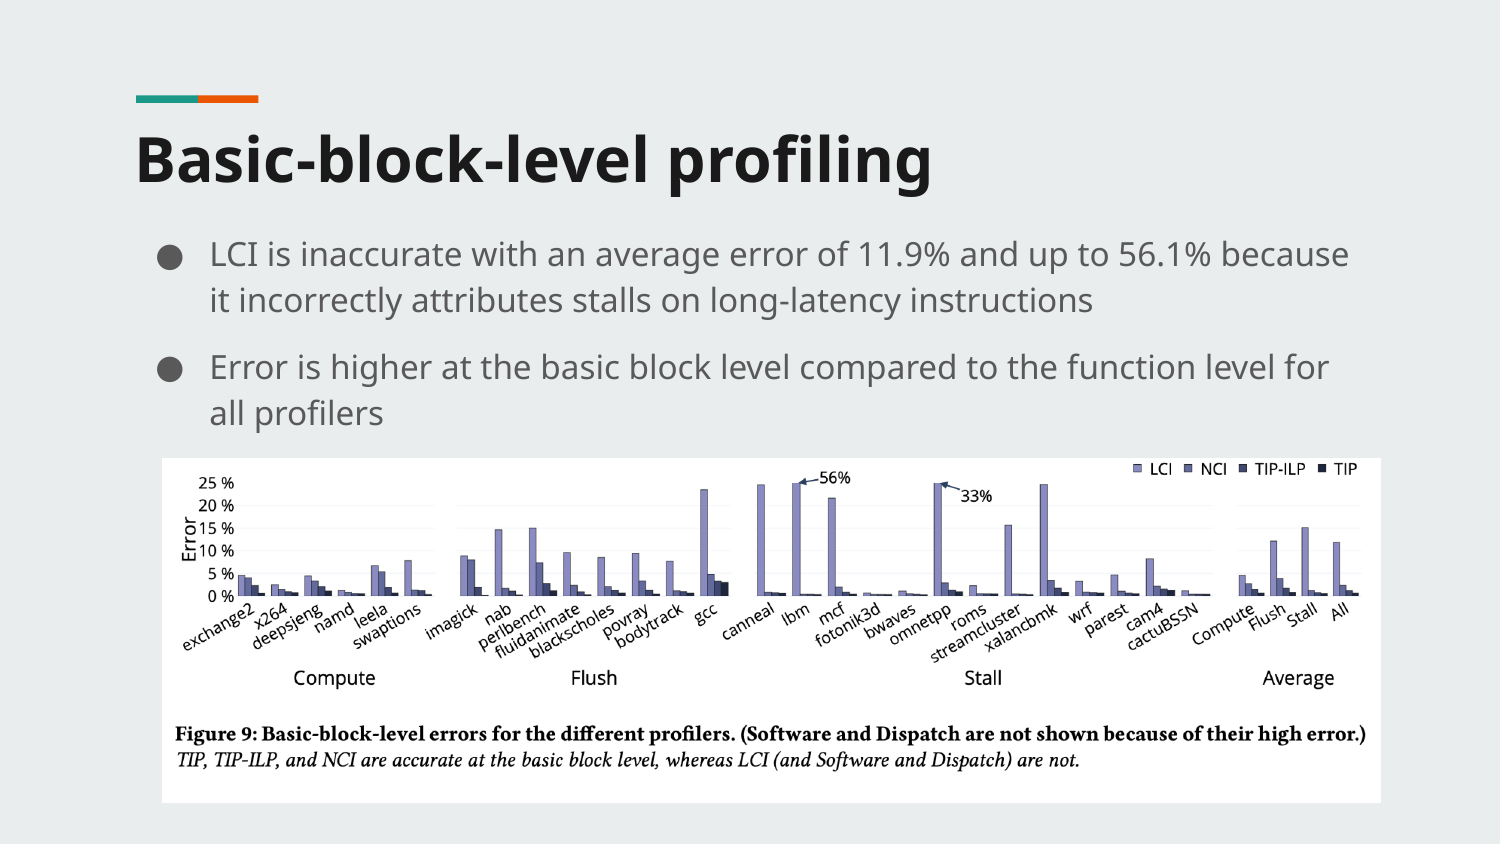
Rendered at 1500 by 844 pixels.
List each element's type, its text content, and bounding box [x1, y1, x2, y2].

text_box Basic-block-level profiling [119, 104, 1381, 246]
picture [162, 458, 1381, 803]
text_box LCI is inaccurate with an average error of 11.9% and up to 56.1% because it incorrectly attributes stalls on long-latency instructions Error is higher at the basic block level compared to the function level for all profilers [119, 246, 1381, 706]
